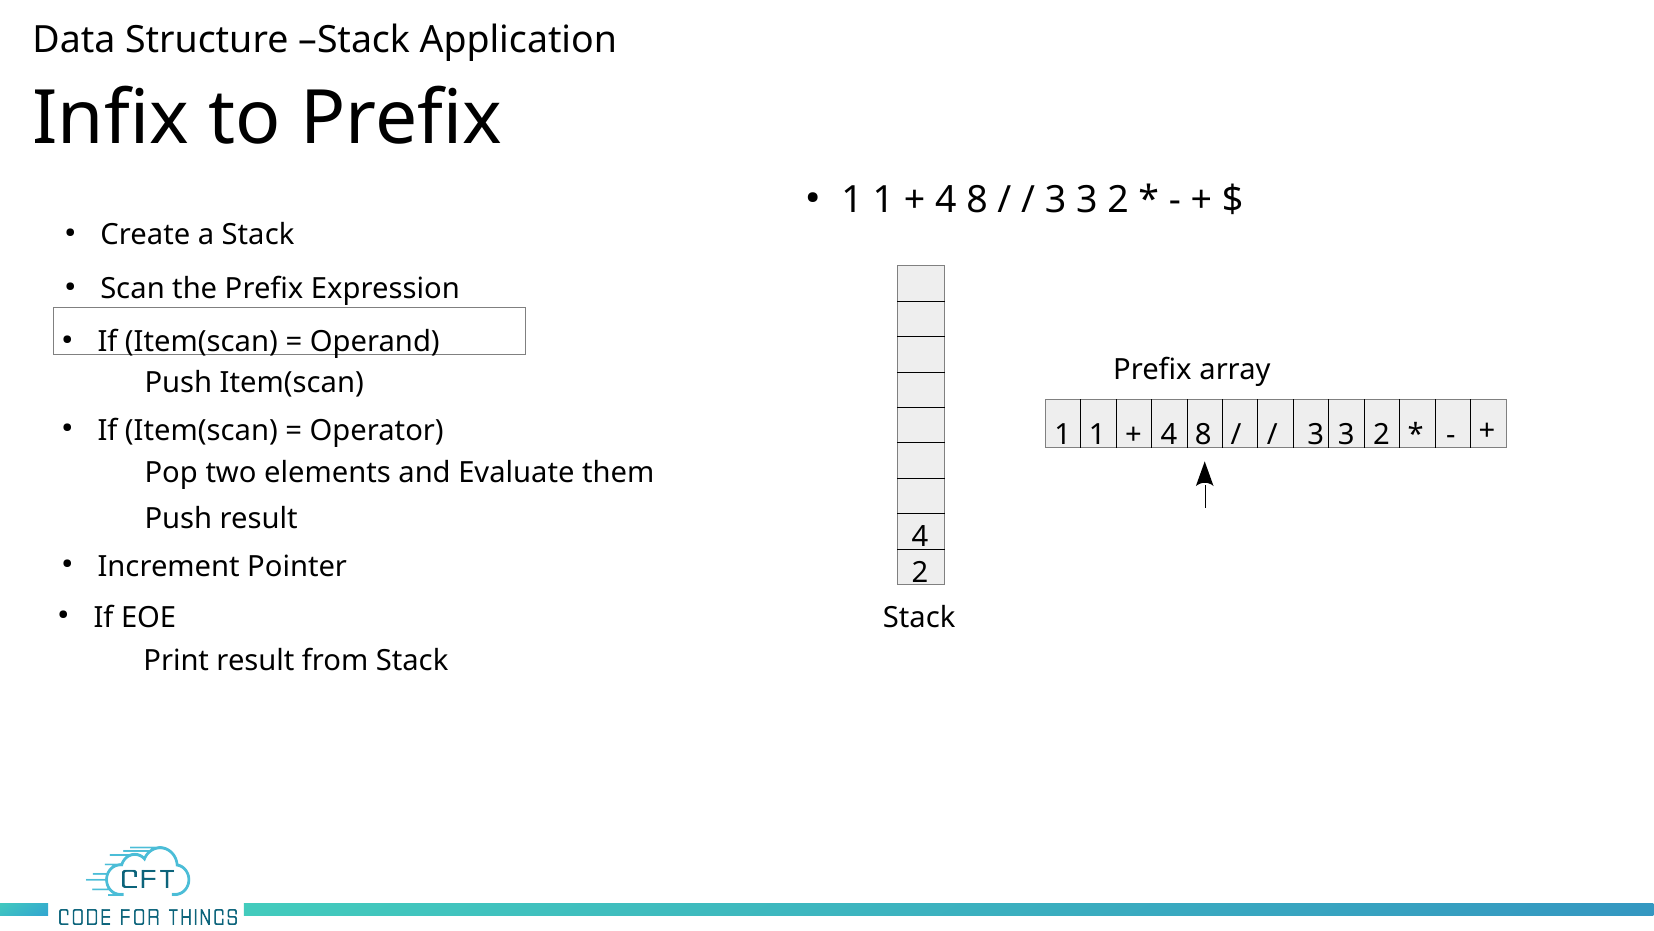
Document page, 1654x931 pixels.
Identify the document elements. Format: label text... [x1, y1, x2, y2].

text_box [897, 443, 945, 478]
text_box 8 [1180, 405, 1229, 455]
text_box [1152, 399, 1187, 405]
text_box Push result [94, 490, 426, 550]
text_box [897, 337, 945, 372]
picture [59, 846, 237, 925]
text_box 4 [896, 507, 946, 558]
text_box [1329, 399, 1364, 405]
text_box / [1252, 406, 1292, 456]
text_box [897, 479, 945, 507]
text_box [897, 373, 945, 407]
text_box Increment Pointer [47, 537, 621, 597]
text_box Pop two elements and Evaluate them [94, 443, 709, 502]
text_box If (Item(scan) = Operand) [47, 312, 491, 373]
text_box 2 [896, 558, 945, 593]
text_box [1294, 399, 1328, 405]
text_box [897, 265, 945, 301]
text_box Create a Stack [50, 206, 355, 266]
text_box 4 [1145, 405, 1180, 455]
text_box [1400, 399, 1435, 405]
text_box Prefix array [1098, 340, 1312, 390]
text_box 1 1 + 4 8 / / 3 3 2 * - + $ [791, 165, 1377, 225]
text_box [491, 319, 526, 355]
text_box 2 [1372, 405, 1407, 455]
text_box [1045, 399, 1080, 405]
text_box [1258, 399, 1293, 406]
text_box [897, 408, 945, 442]
text_box [1223, 399, 1257, 406]
text_box Scan the Prefix Expression [50, 259, 537, 319]
text_box If (Item(scan) = Operator) [47, 401, 496, 461]
text_box [1365, 399, 1399, 405]
text_box If EOE [43, 588, 375, 638]
text_box / [1215, 406, 1252, 456]
text_box 3 [1292, 405, 1341, 456]
text_box [1188, 399, 1222, 405]
title Data Structure –Stack Application Infix to Prefix [32, 12, 1536, 166]
text_box Push Item(scan) [94, 373, 426, 401]
text_box 1 [1074, 406, 1123, 456]
text_box + [1110, 405, 1159, 456]
text_box [897, 302, 945, 336]
text_box 3 [1341, 405, 1372, 456]
text_box [1117, 399, 1151, 405]
text_box * [1407, 405, 1431, 455]
text_box Stack [868, 588, 979, 638]
text_box [1081, 399, 1116, 406]
text_box [1436, 399, 1470, 405]
text_box Print result from Stack [93, 631, 615, 691]
text_box + [1463, 401, 1518, 451]
text_box 1 [1039, 405, 1088, 455]
text_box - [1431, 405, 1472, 455]
